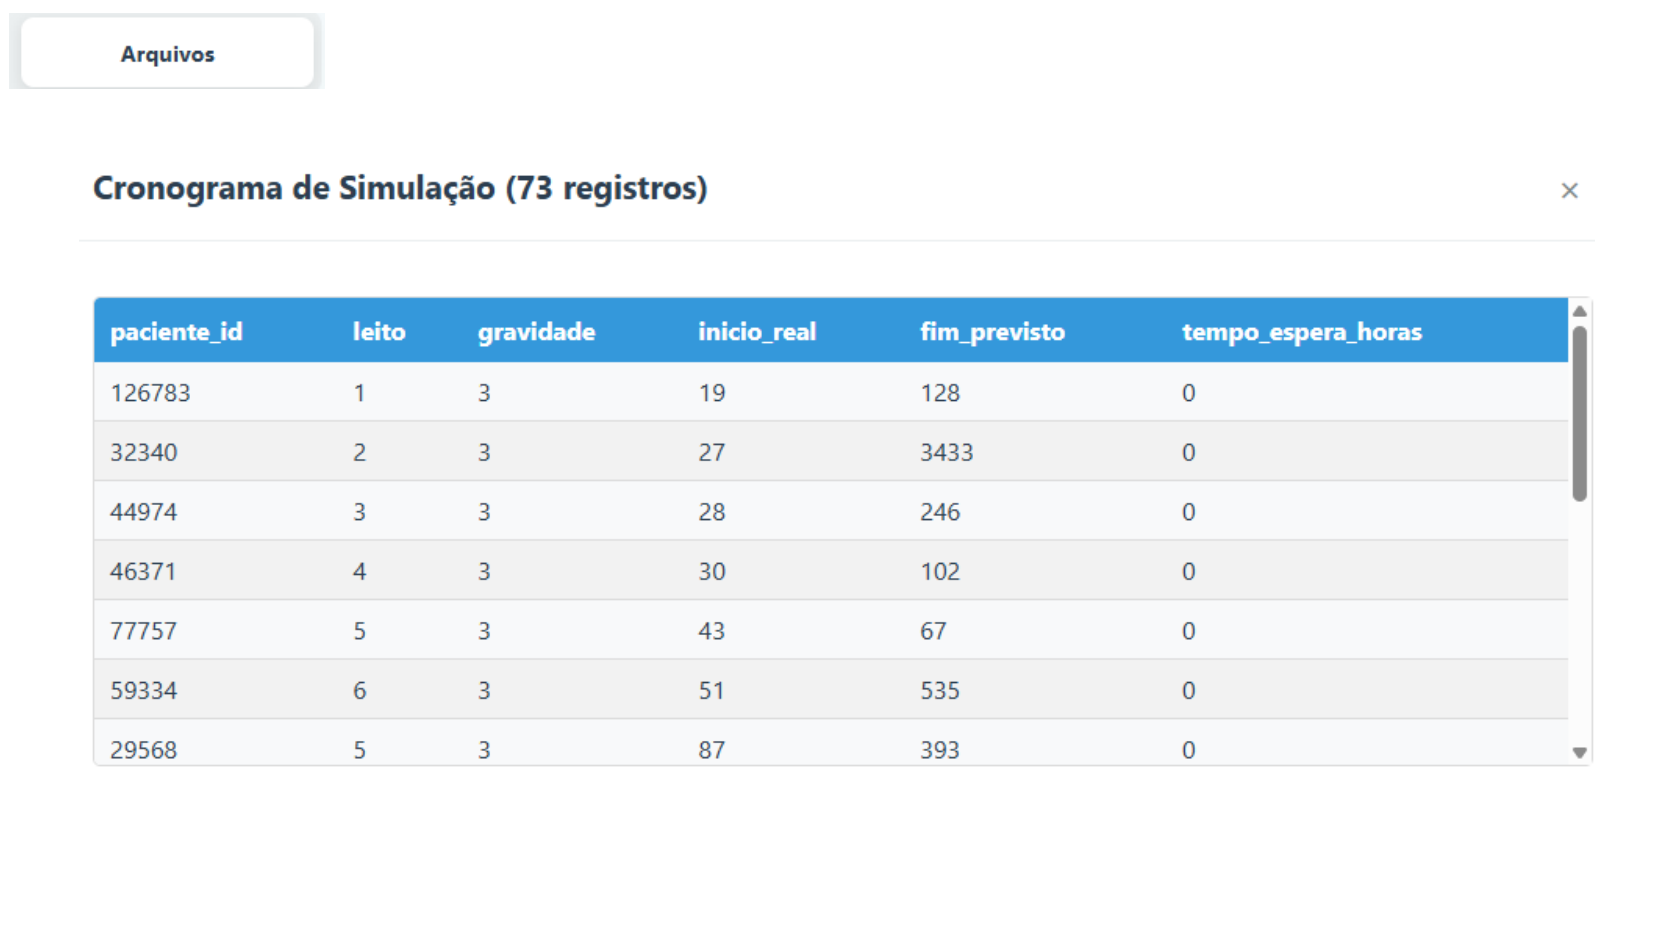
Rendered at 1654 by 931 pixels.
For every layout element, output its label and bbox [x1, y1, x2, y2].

picture [9, 13, 325, 89]
picture [79, 165, 1595, 776]
